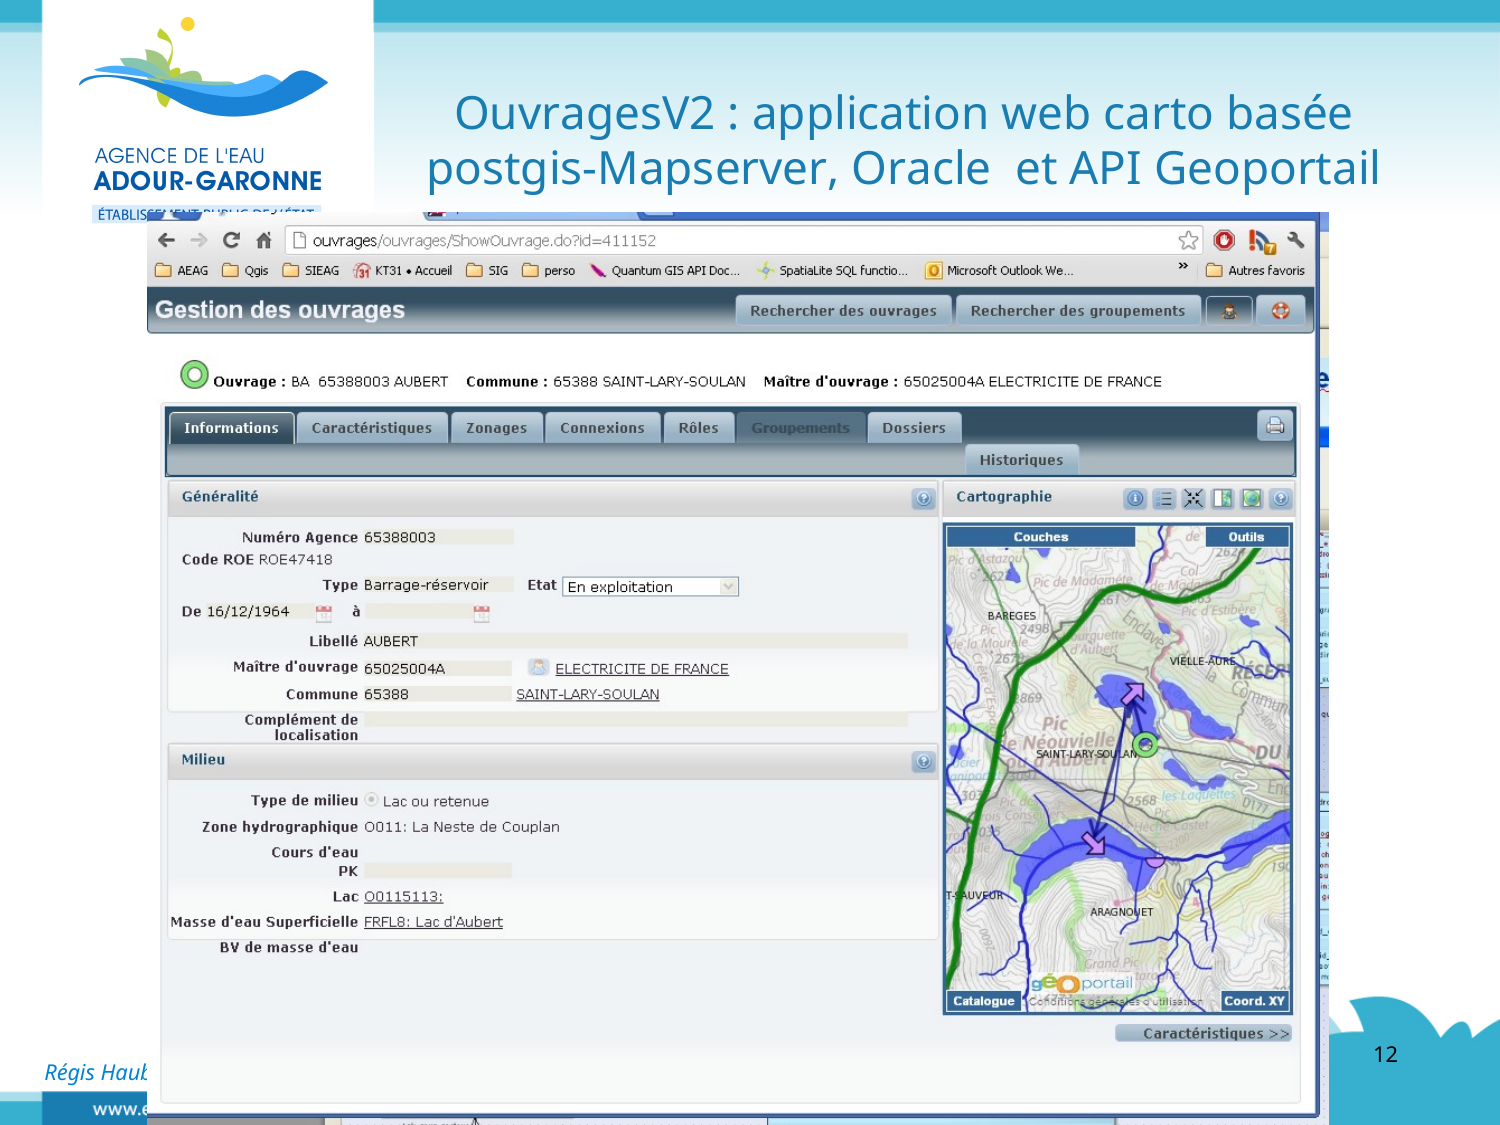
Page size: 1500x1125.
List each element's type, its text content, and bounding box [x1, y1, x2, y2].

picture [0, 0, 1500, 1125]
title OuvragesV2 : application web carto basée postgis-Mapserver, Oracle et API Geoportail [383, 44, 1426, 233]
